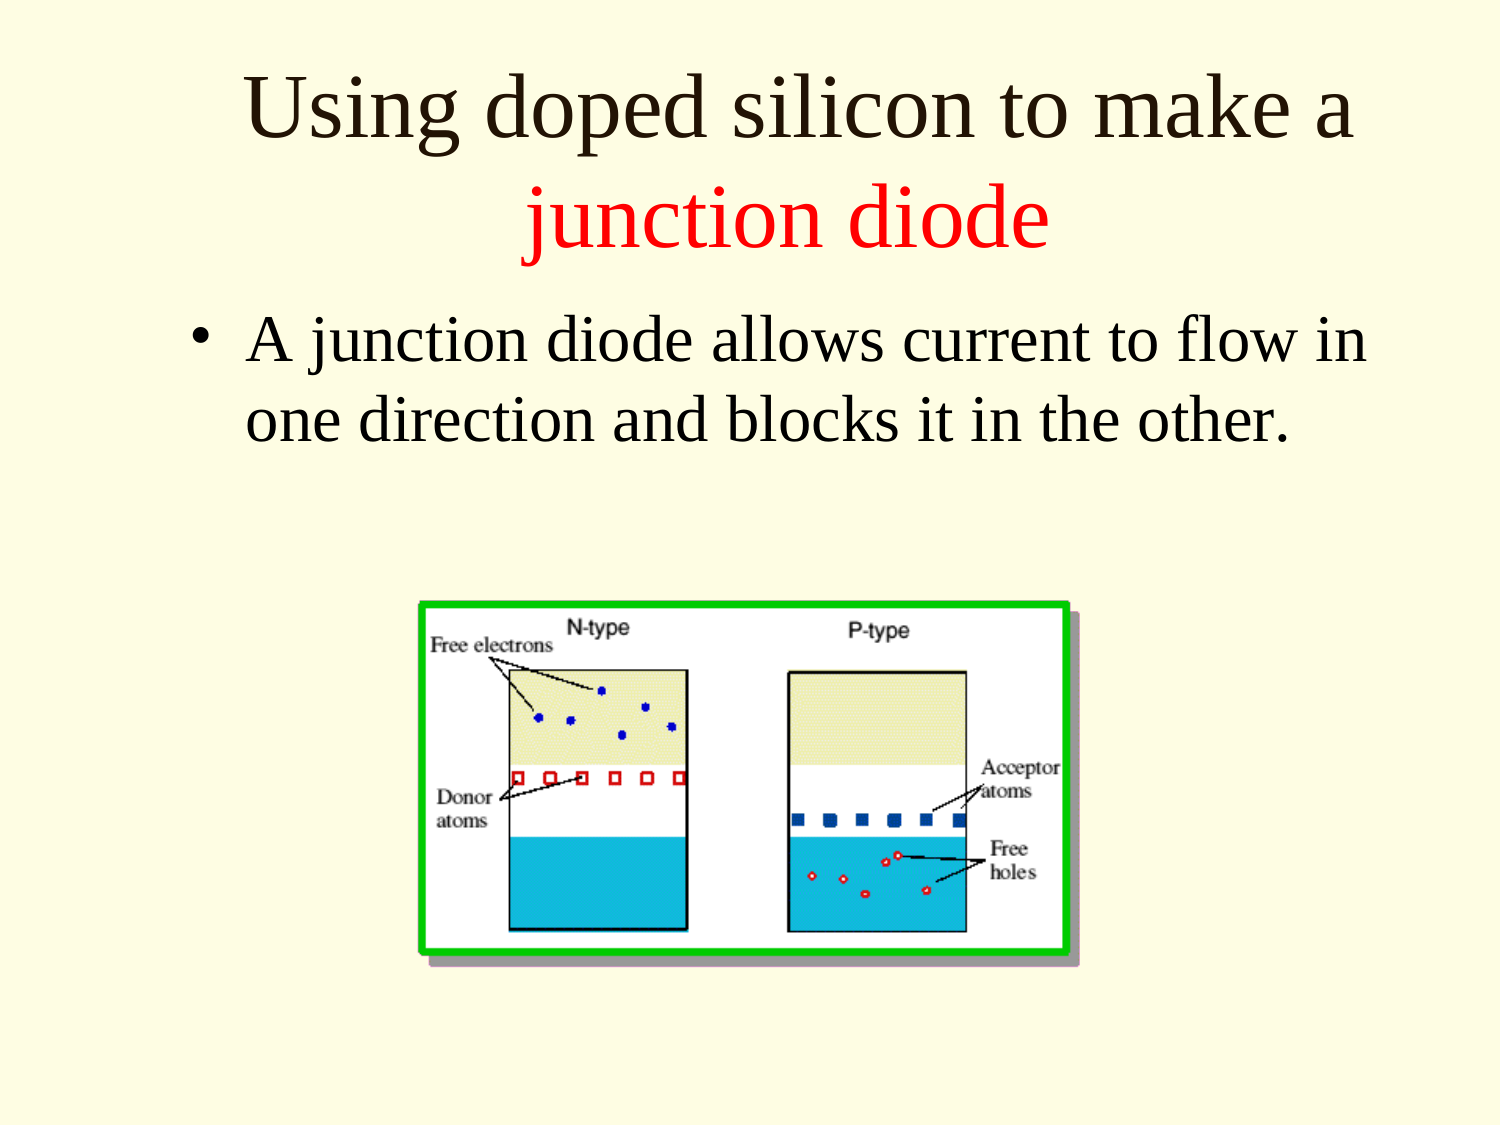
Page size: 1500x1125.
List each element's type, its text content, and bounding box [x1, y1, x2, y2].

title Using doped silicon to make a junction diode [174, 38, 1425, 274]
picture [412, 596, 1083, 976]
list A junction diode allows current to flow in one direction and blocks it in the other. [174, 287, 1425, 963]
